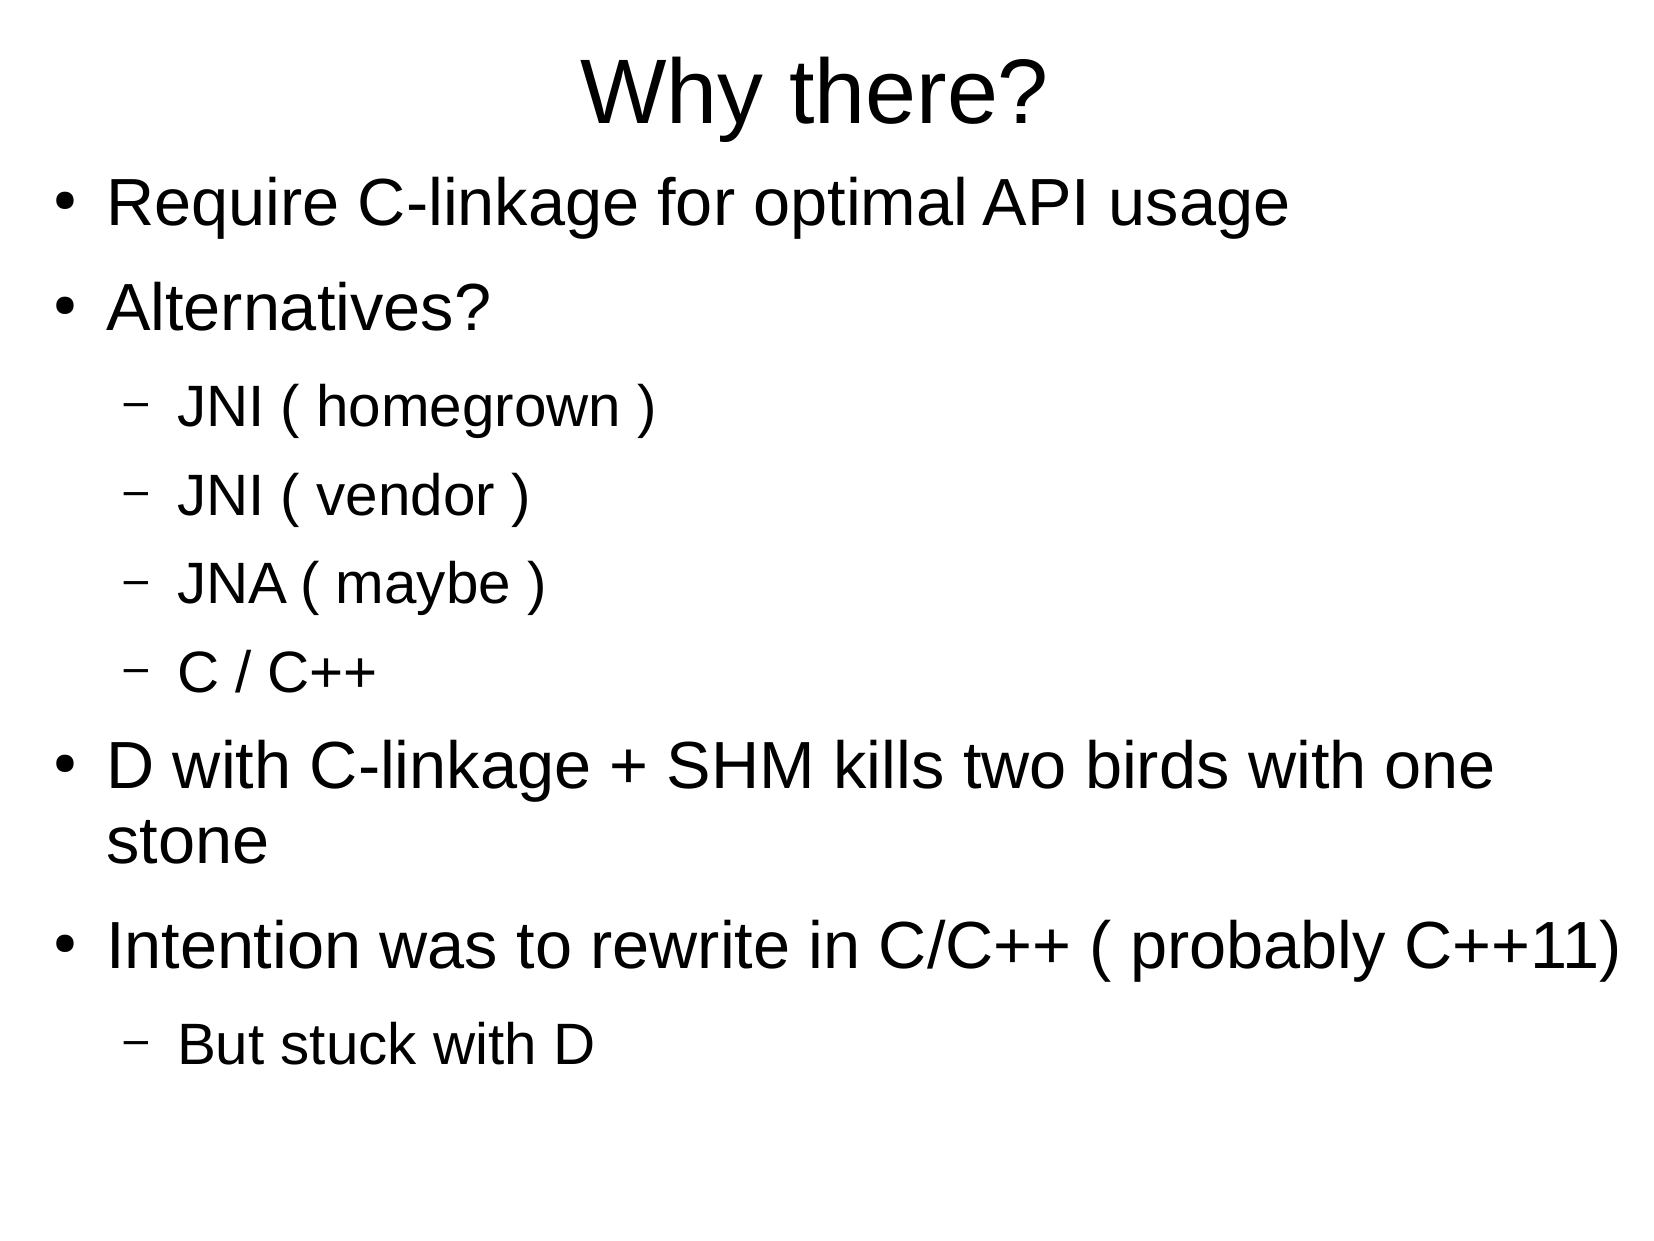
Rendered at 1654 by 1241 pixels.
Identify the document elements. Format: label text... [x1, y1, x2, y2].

list Require C-linkage for optimal API usage Alternatives? JNI ( homegrown ) JNI ( vendor ) JNA ( maybe ) C / C++ D with C-linkage + SHM kills two birds with one stone Intention was to rewrite in C/C++ ( probably C++11) But stuck with D [35, 165, 1654, 1193]
title Why there? [70, 0, 1559, 165]
